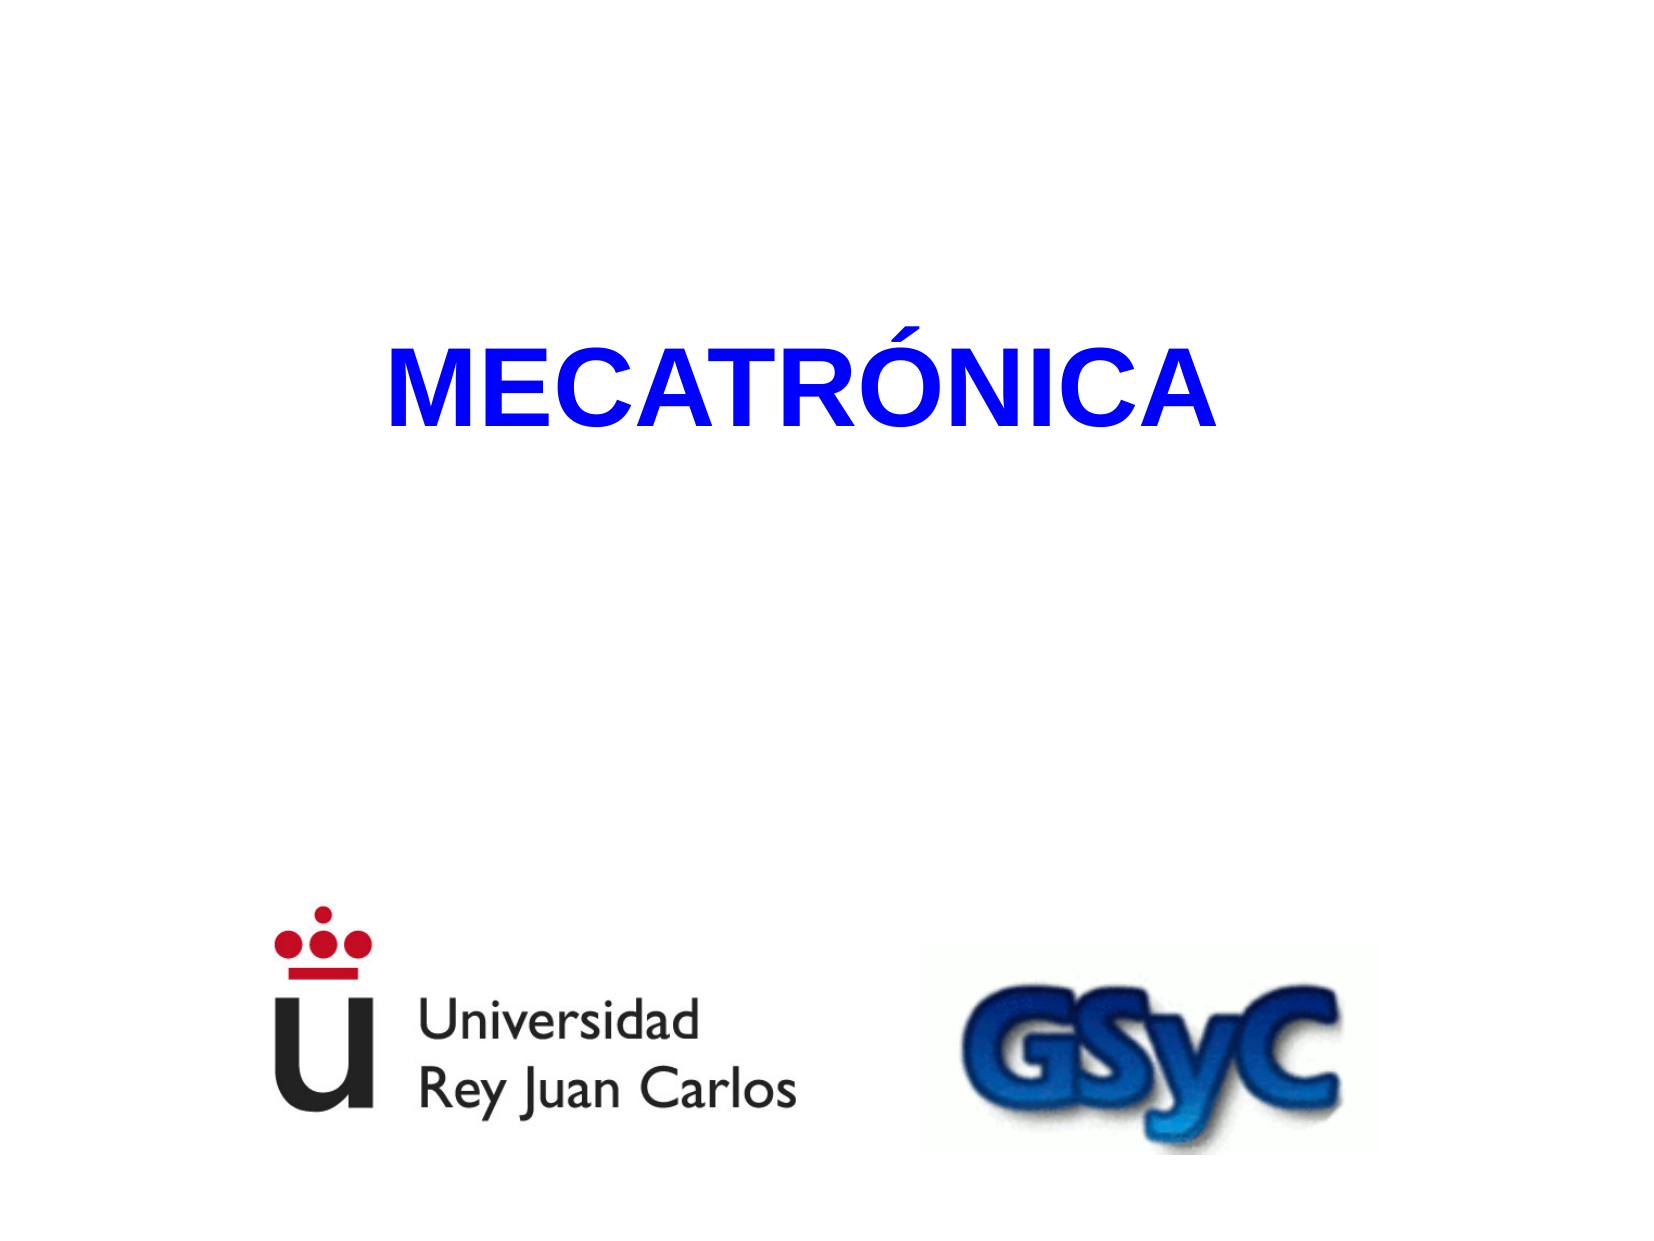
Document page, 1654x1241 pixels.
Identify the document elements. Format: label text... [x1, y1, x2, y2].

picture [240, 884, 824, 1141]
picture [922, 944, 1379, 1156]
title MECATRÓNICA [60, 219, 1546, 556]
